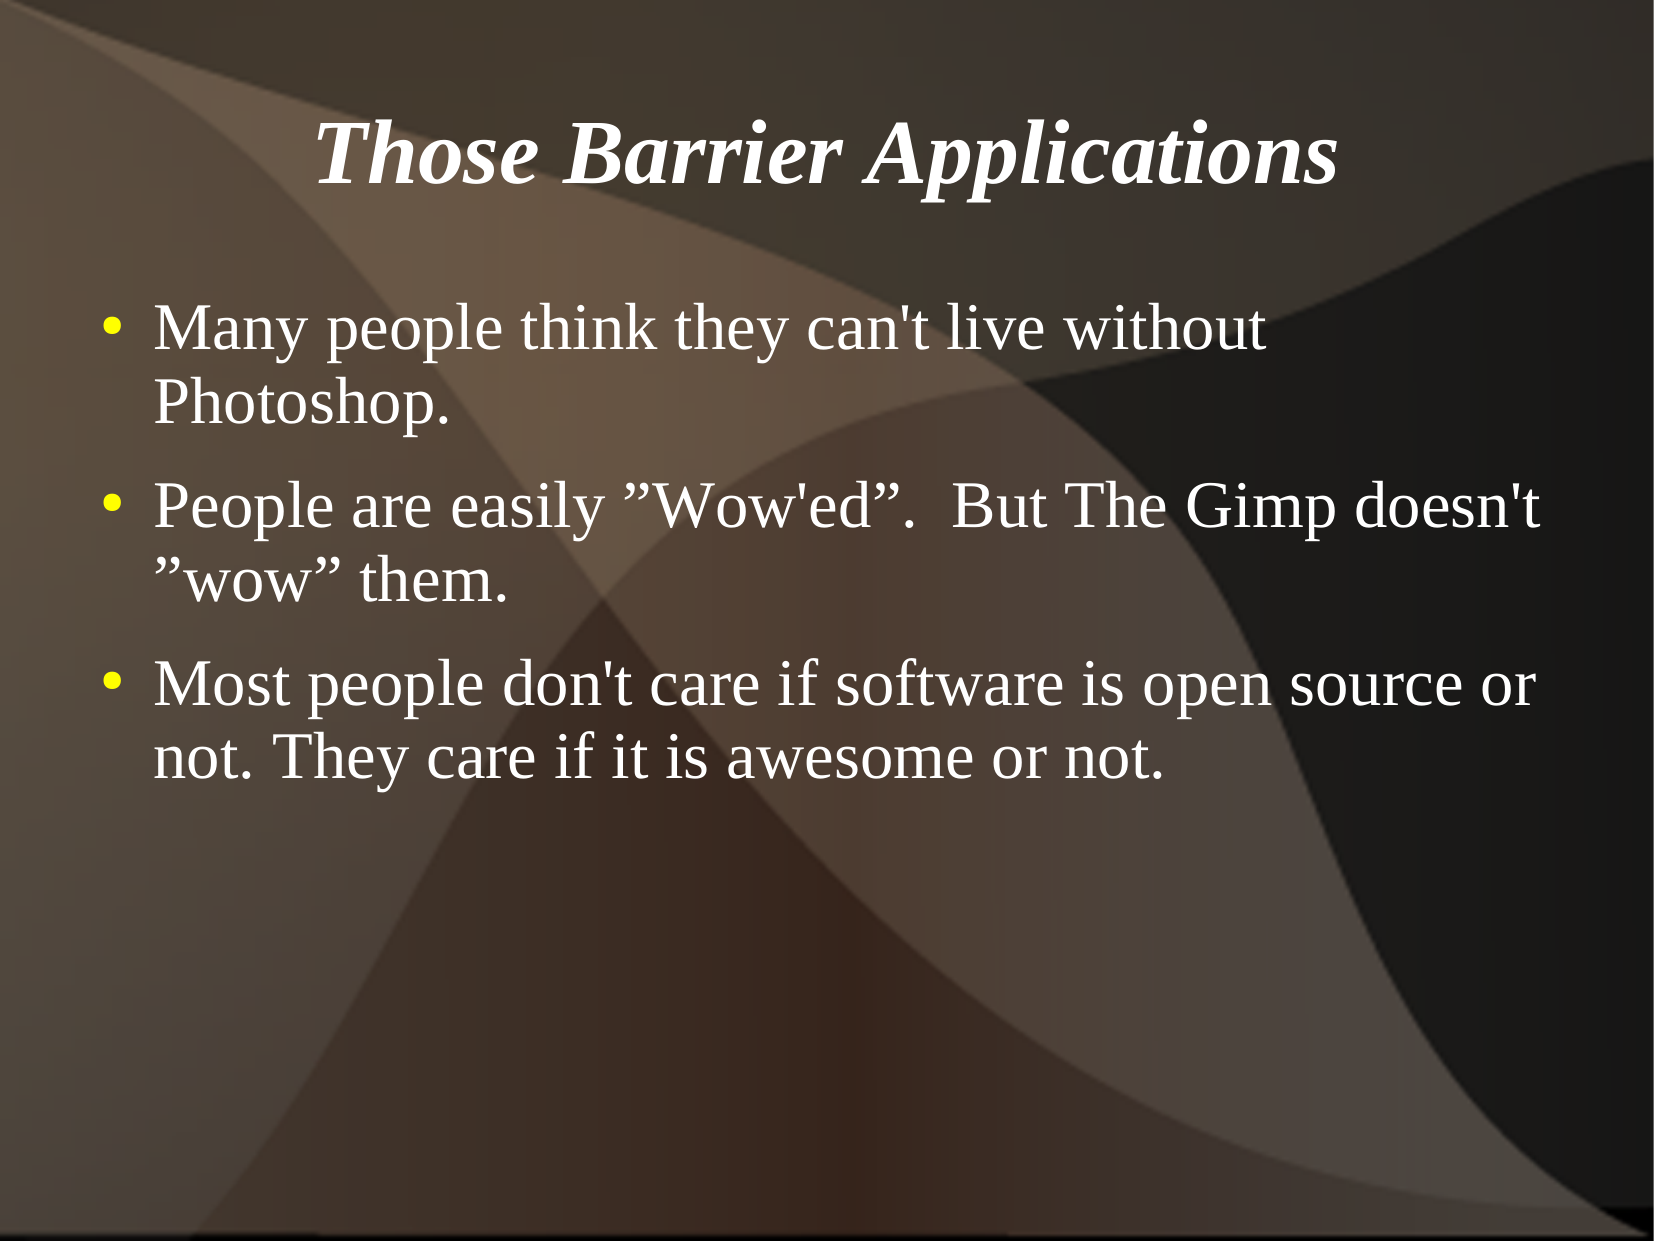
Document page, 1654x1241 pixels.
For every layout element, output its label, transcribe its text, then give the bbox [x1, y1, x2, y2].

picture [0, 0, 1654, 1241]
list Many people think they can't live without Photoshop. People are easily ”Wow'ed”. But The Gimp doesn't ”wow” them. Most people don't care if software is open source or not. They care if it is awesome or not. [82, 290, 1571, 1109]
title Those Barrier Applications [82, 49, 1571, 257]
